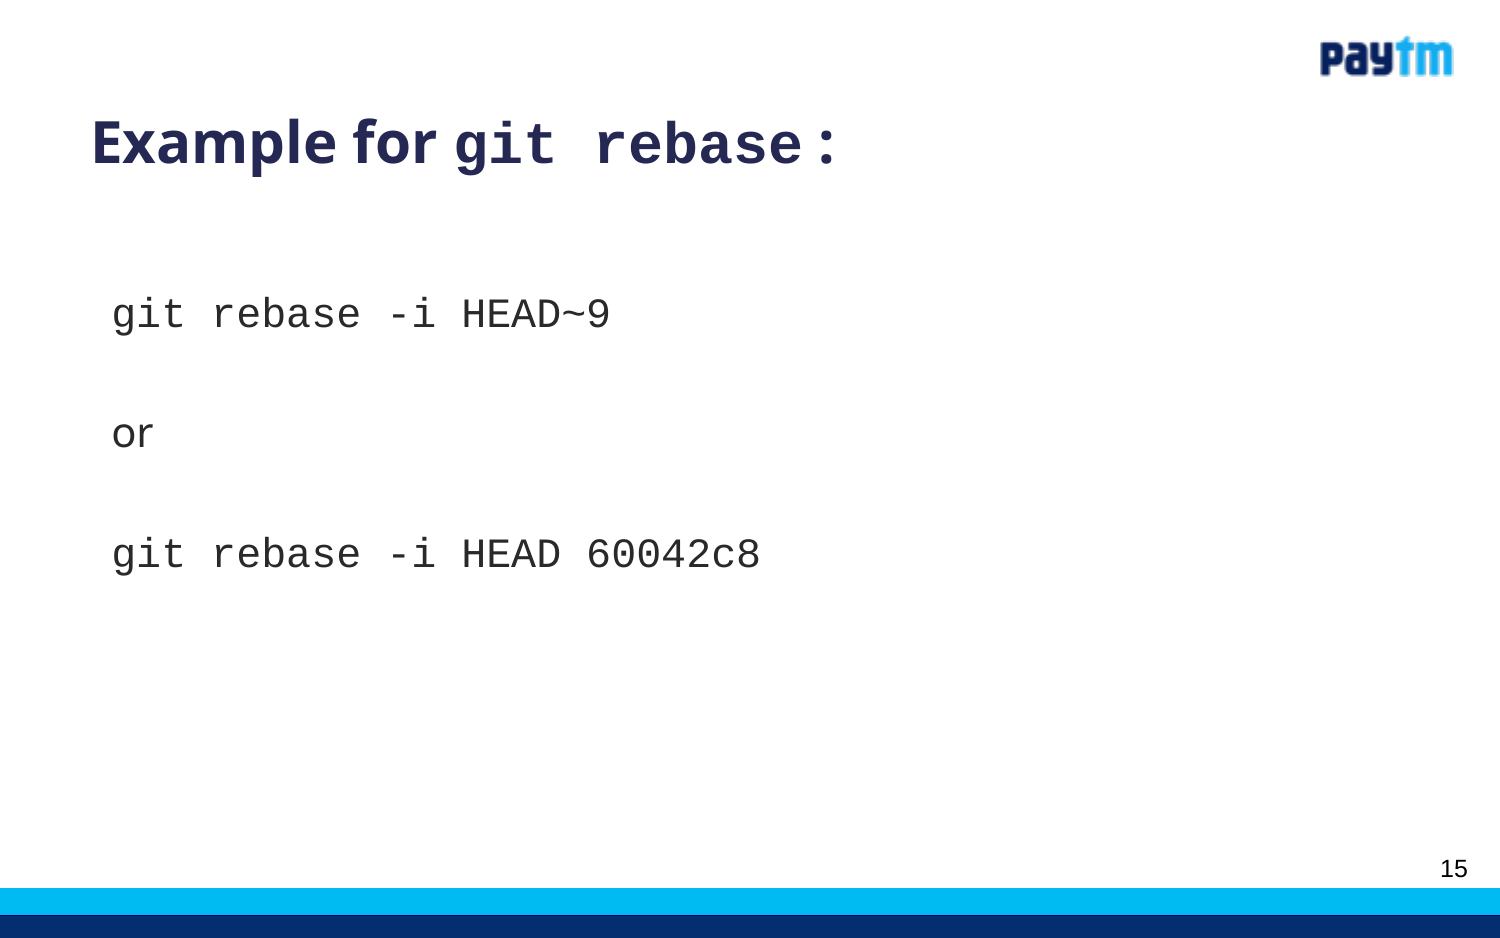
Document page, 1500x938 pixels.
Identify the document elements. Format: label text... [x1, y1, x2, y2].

title Example for git rebase : [75, 72, 1425, 209]
slide_number 1 [1383, 845, 1484, 891]
picture [0, 916, 1500, 938]
picture [1319, 33, 1456, 79]
list git rebase -i HEAD~9 or git rebase -i HEAD 60042c8 [75, 218, 1425, 886]
